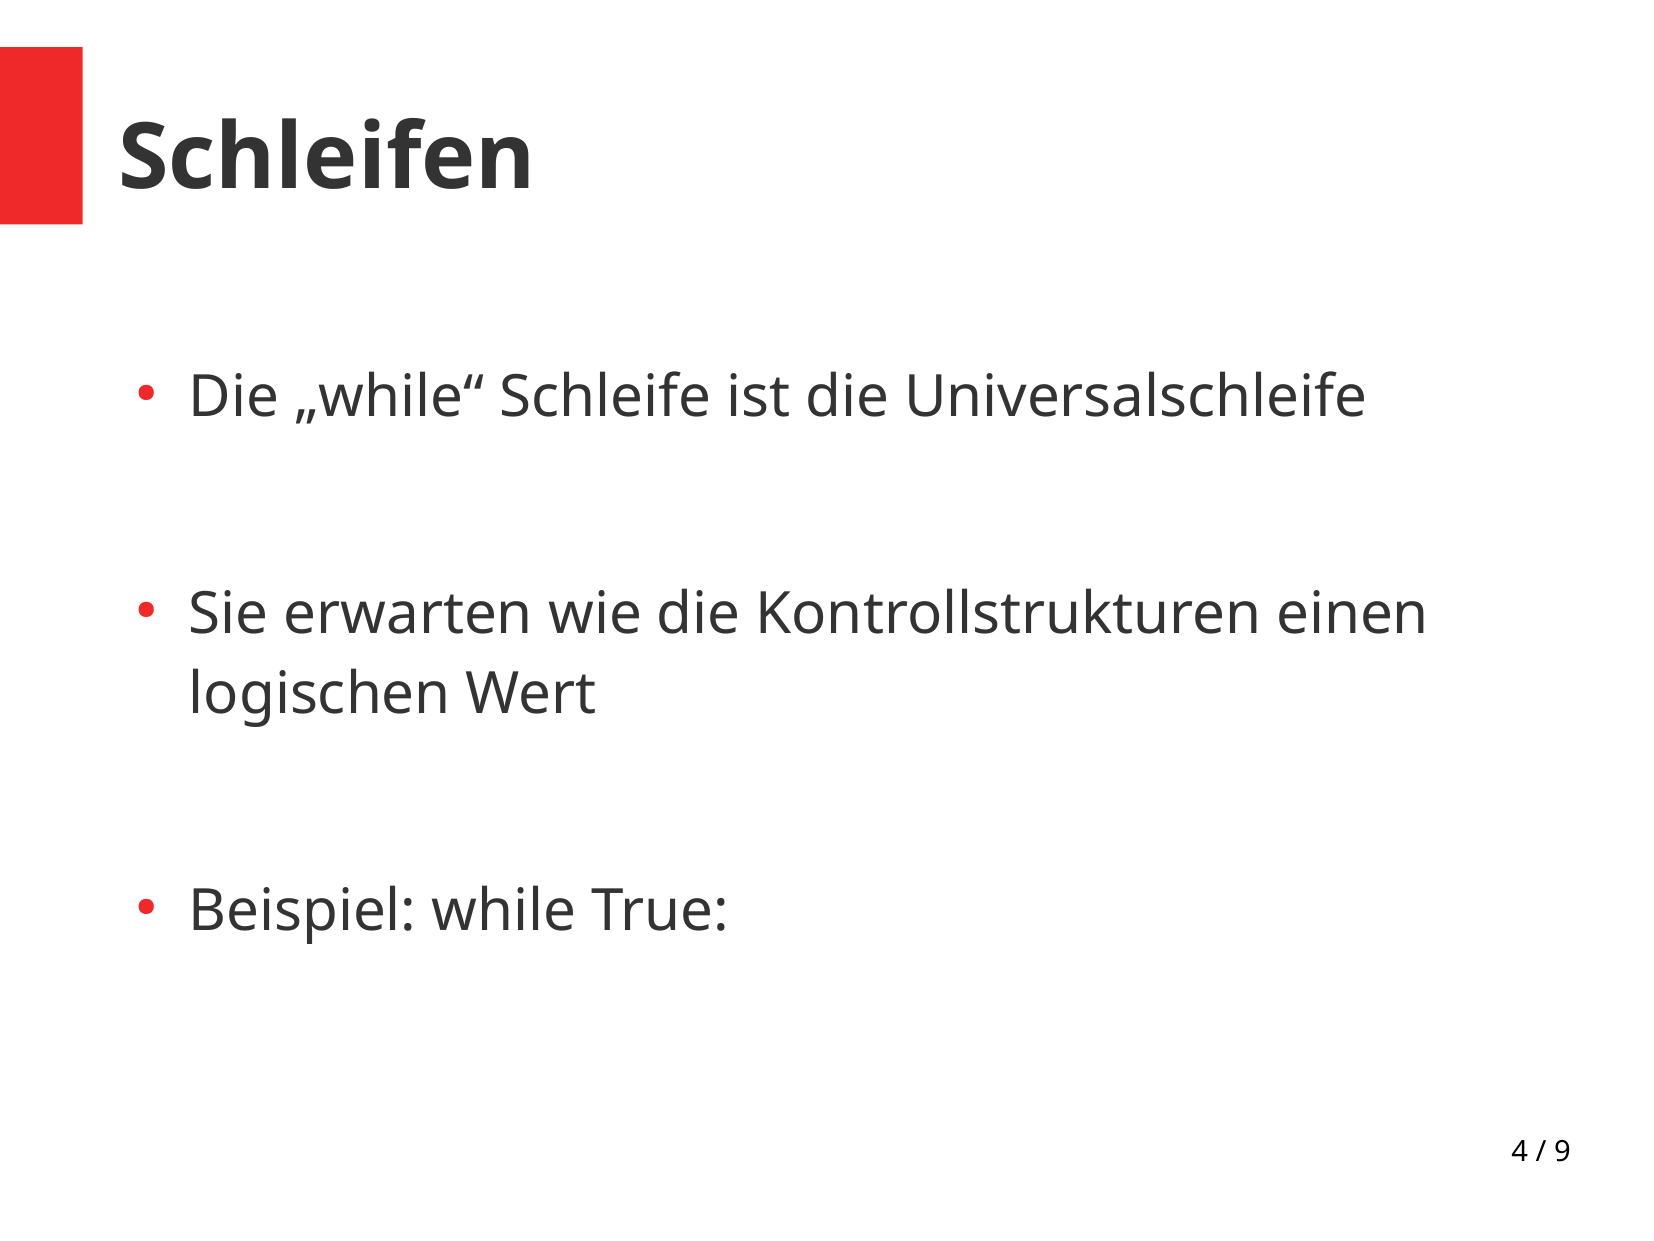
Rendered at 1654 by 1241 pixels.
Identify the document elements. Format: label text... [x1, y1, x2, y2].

title Schleifen [118, 49, 1571, 257]
list Die „while“ Schleife ist die Universalschleife Sie erwarten wie die Kontrollstrukturen einen logischen Wert Beispiel: while True: [118, 354, 1536, 1074]
